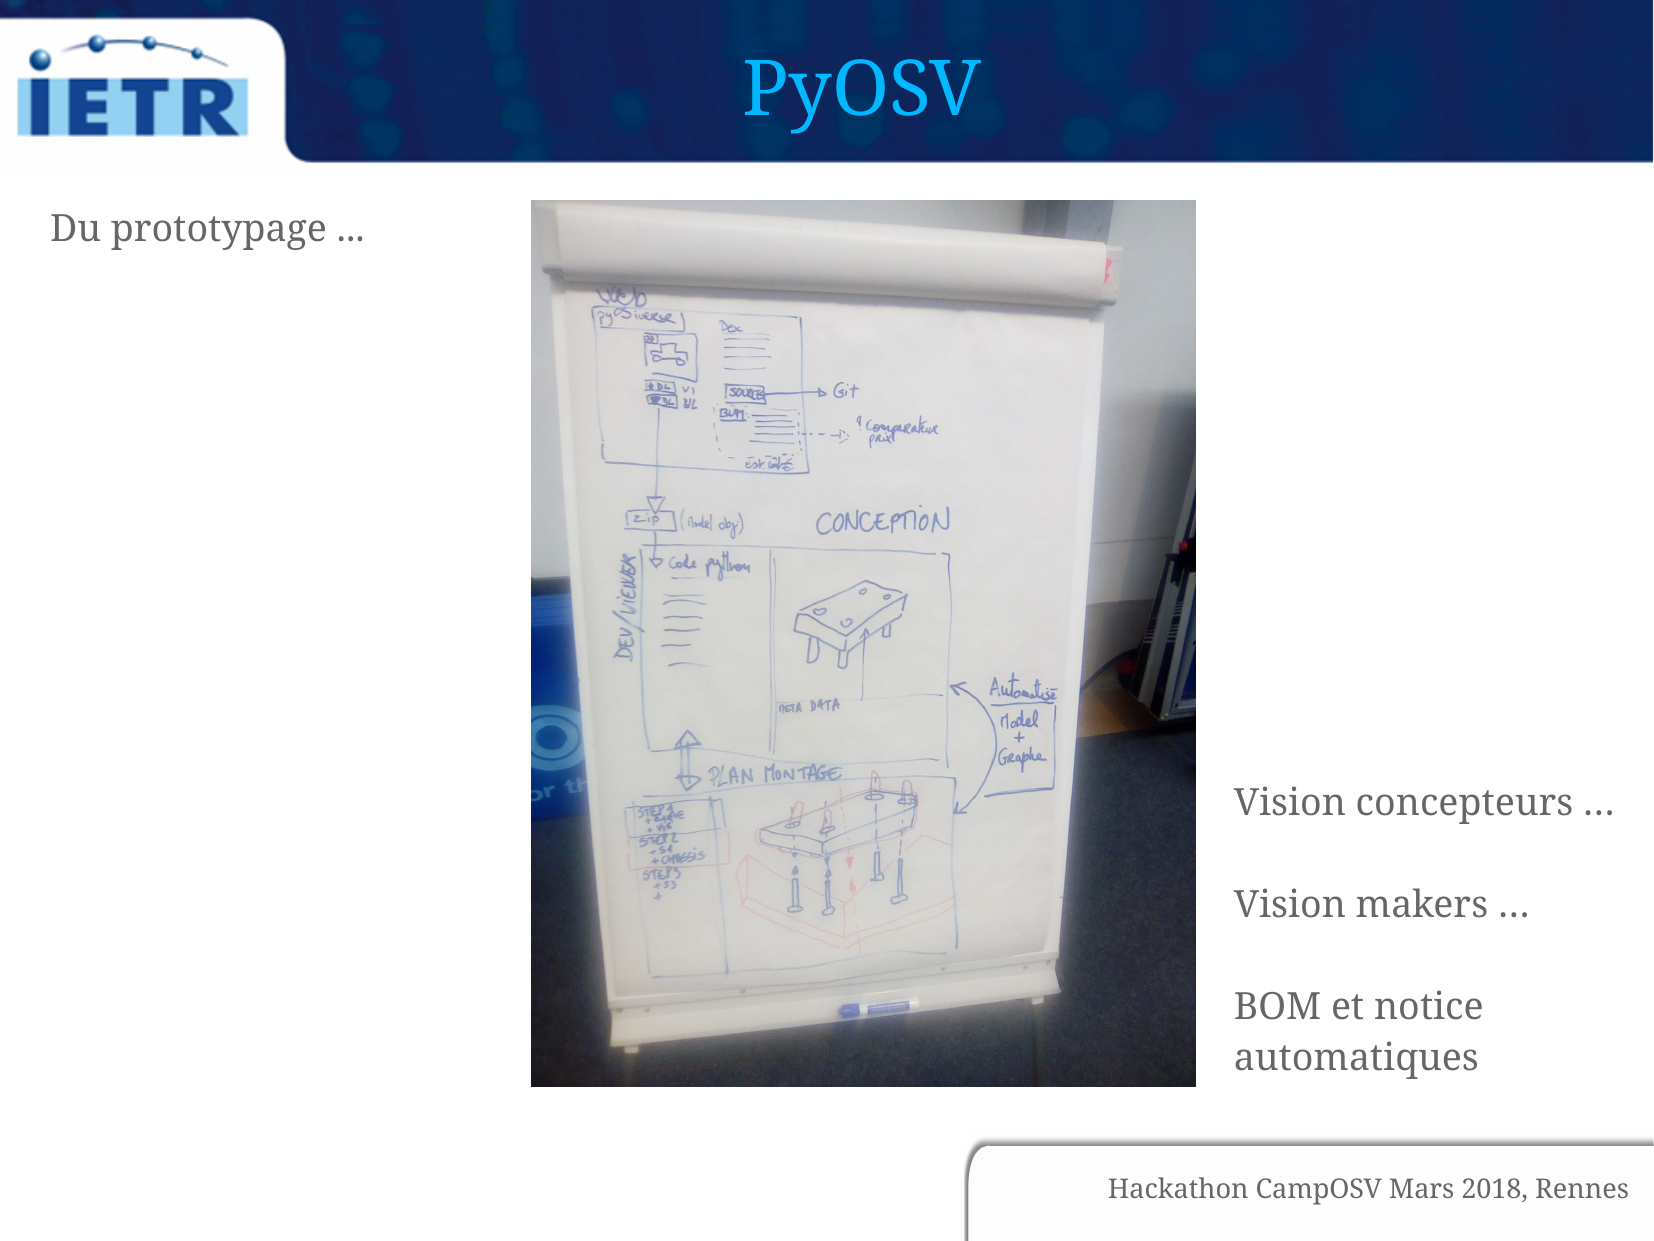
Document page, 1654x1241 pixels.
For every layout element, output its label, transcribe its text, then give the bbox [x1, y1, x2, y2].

text_box Vision concepteurs … Vision makers … BOM et notice automatiques [1219, 767, 1630, 1085]
text_box PyOSV [727, 26, 1003, 157]
text_box Du prototypage ... [35, 194, 447, 260]
picture [0, 0, 1654, 182]
picture [531, 200, 1196, 1087]
picture [964, 1129, 1654, 1241]
text_box Hackathon CampOSV Mars 2018, Rennes [1093, 1162, 1618, 1219]
